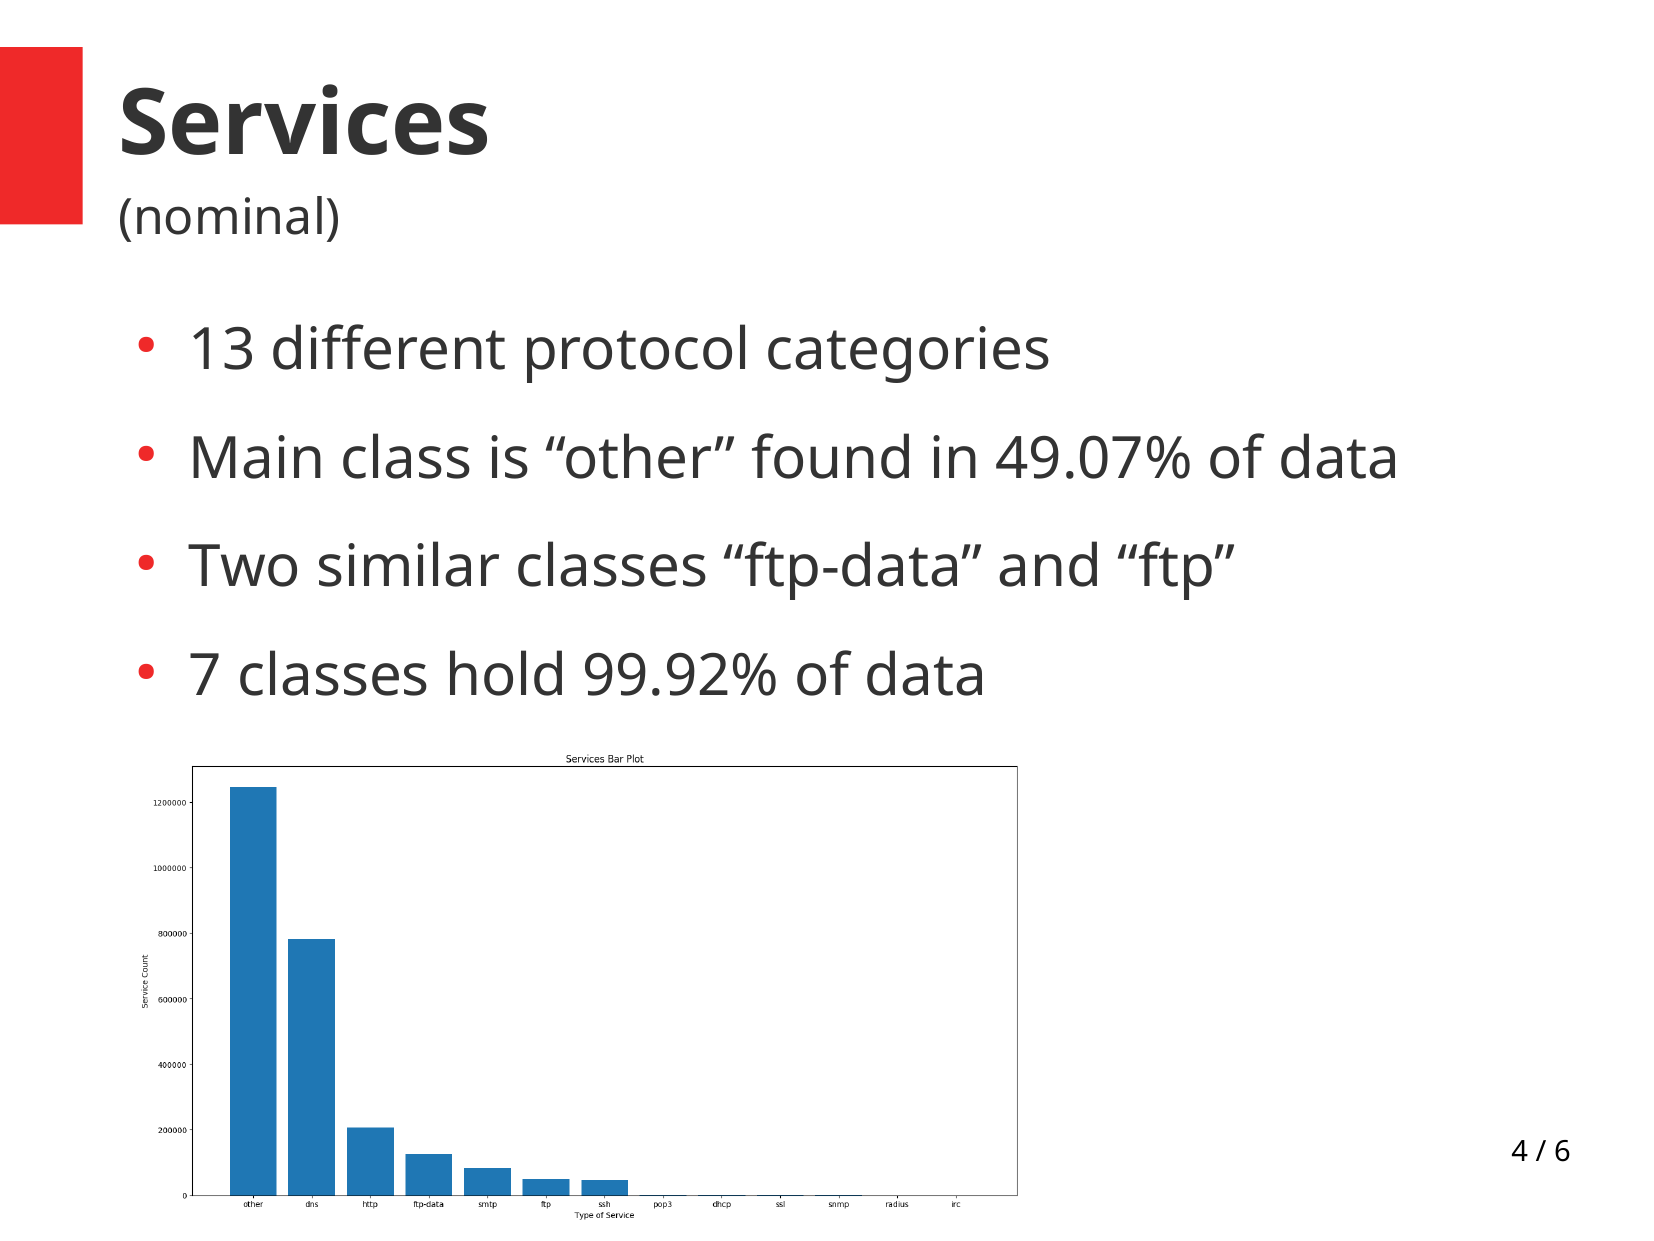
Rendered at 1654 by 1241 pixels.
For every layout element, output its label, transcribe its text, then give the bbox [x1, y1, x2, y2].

list 13 different protocol categories Main class is “other” found in 49.07% of data Two similar classes “ftp-data” and “ftp” 7 classes hold 99.92% of data Other and DNS hold 79.84% [118, 307, 1536, 1027]
picture [59, 700, 1123, 1241]
title Services (nominal) [118, 49, 1571, 257]
